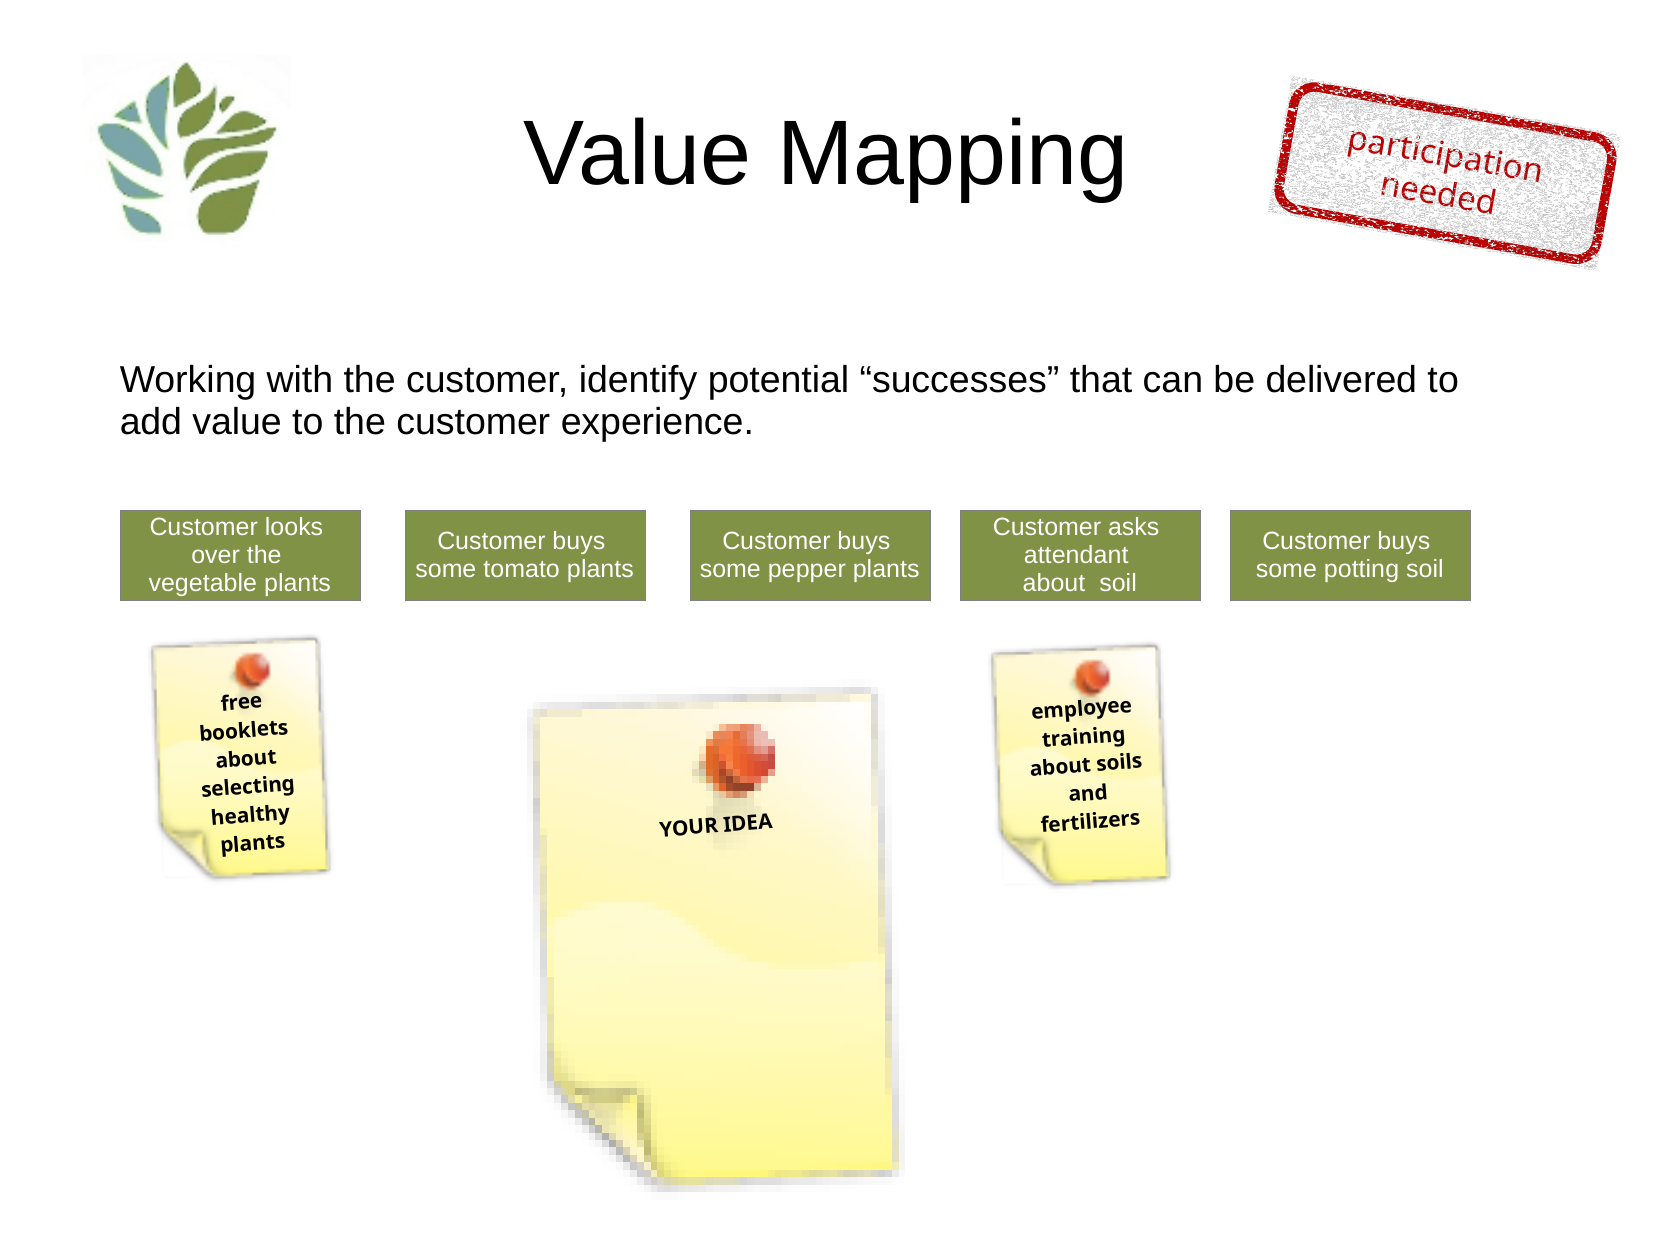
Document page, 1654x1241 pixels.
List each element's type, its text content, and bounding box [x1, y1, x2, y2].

picture [82, 49, 291, 258]
text_box Customer looks over the vegetable plants [120, 510, 361, 601]
picture [1267, 75, 1621, 271]
text_box Customer asks attendant about soil [960, 510, 1201, 601]
text_box free booklets about selecting healthy plants [162, 673, 336, 916]
title Value Mapping [291, 49, 1571, 257]
text_box Customer buys some pepper plants [690, 510, 931, 601]
picture [465, 633, 1201, 1200]
picture [120, 626, 361, 886]
text_box Customer buys some tomato plants [405, 510, 646, 601]
text_box employee training about soils and fertilizers [1002, 680, 1176, 922]
text_box YOUR IDEA [552, 762, 909, 1241]
text_box Customer buys some potting soil [1230, 510, 1471, 601]
text_box Working with the customer, identify potential “successes” that can be delivered to add value to the customer experience. [105, 350, 1546, 481]
